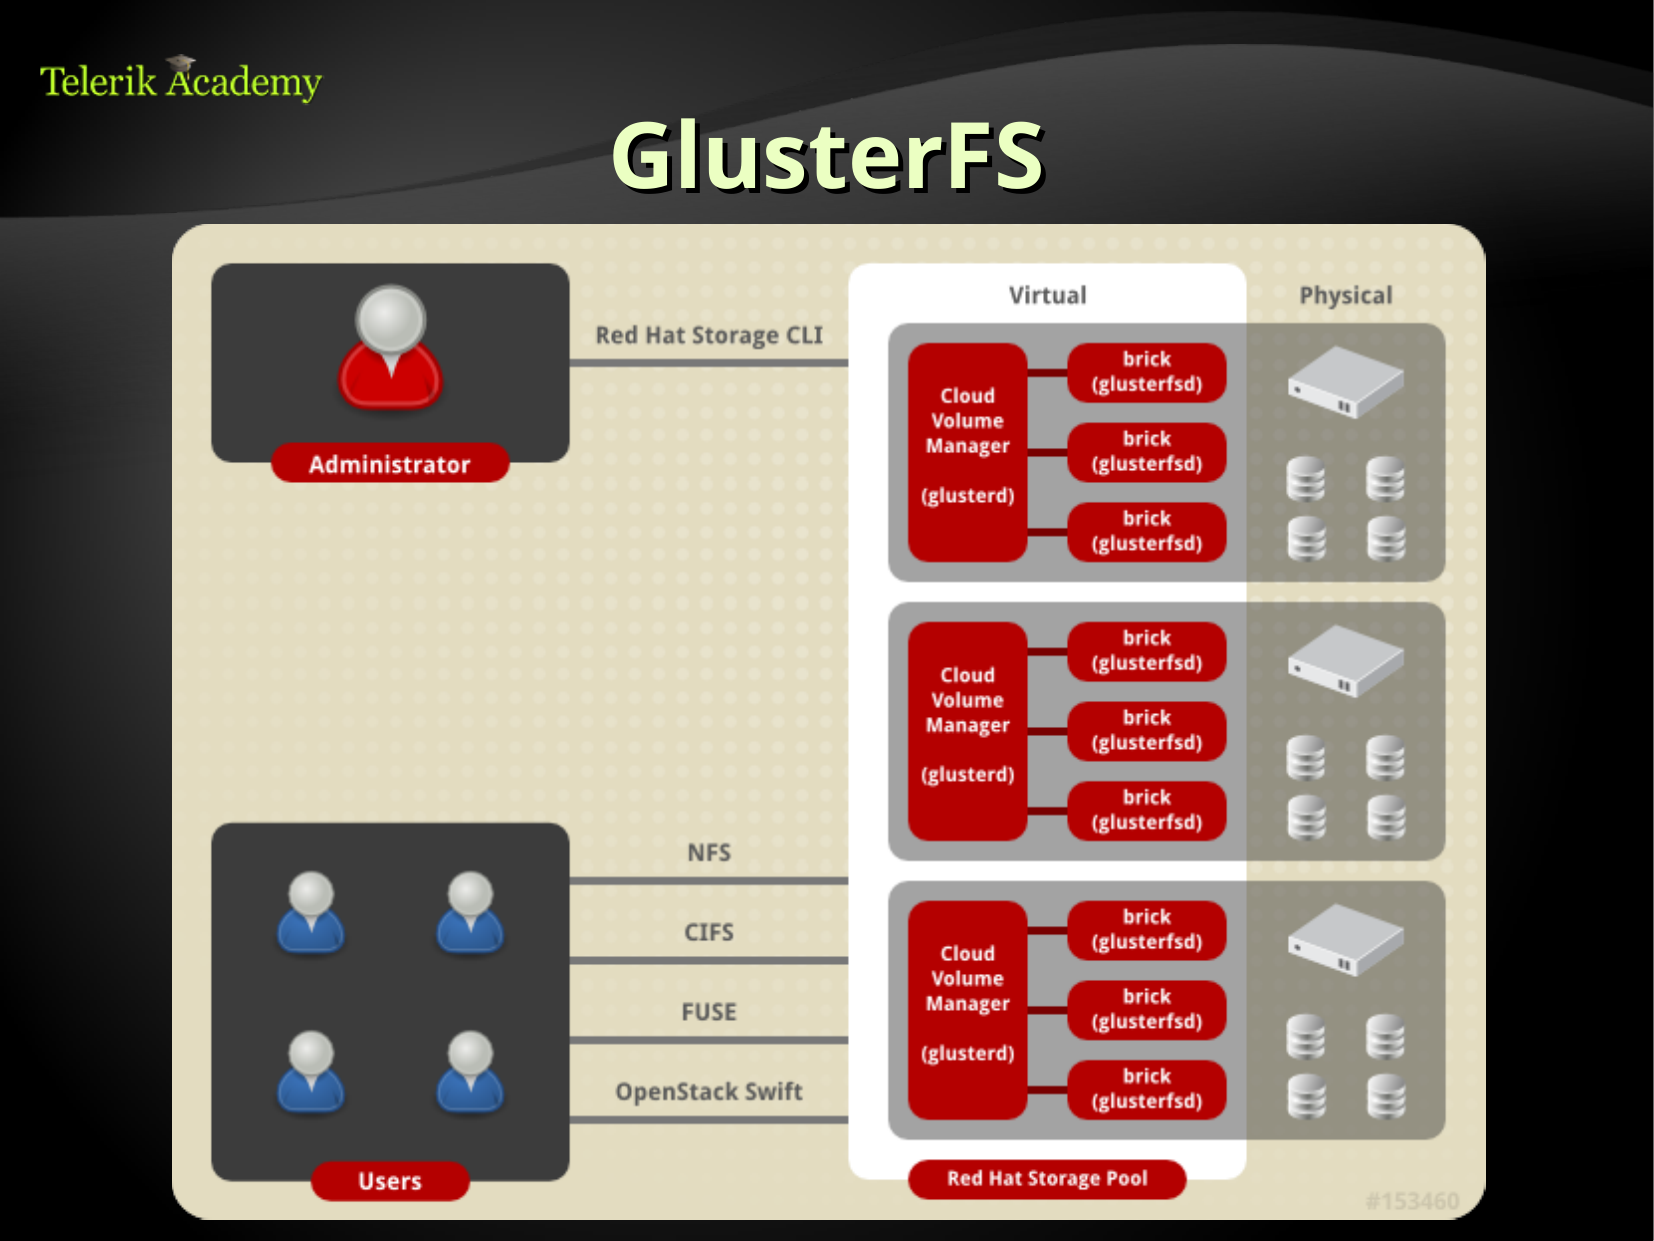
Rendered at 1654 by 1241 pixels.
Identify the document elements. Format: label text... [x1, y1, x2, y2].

title GlusterFS [82, 49, 1571, 257]
picture [0, 0, 1654, 1241]
